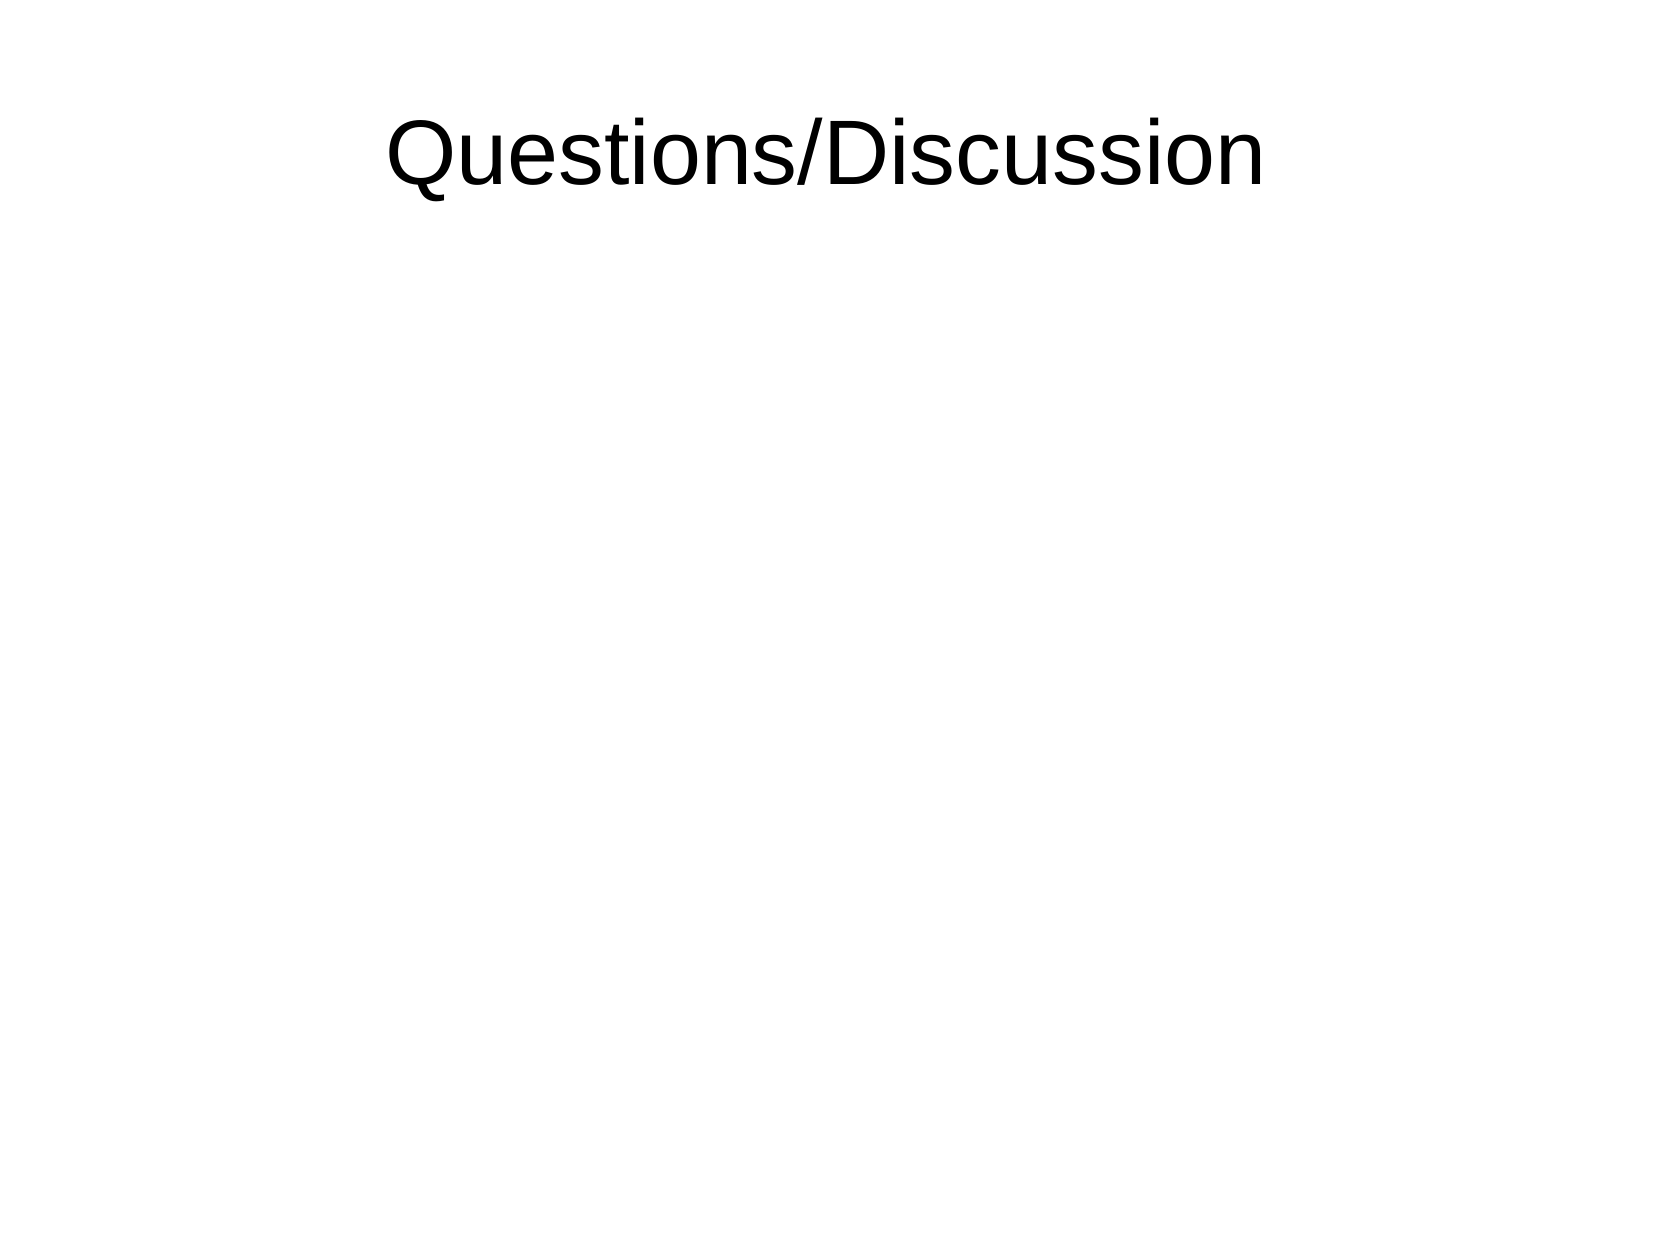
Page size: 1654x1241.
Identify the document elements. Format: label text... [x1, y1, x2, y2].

title Questions/Discussion [82, 49, 1571, 257]
